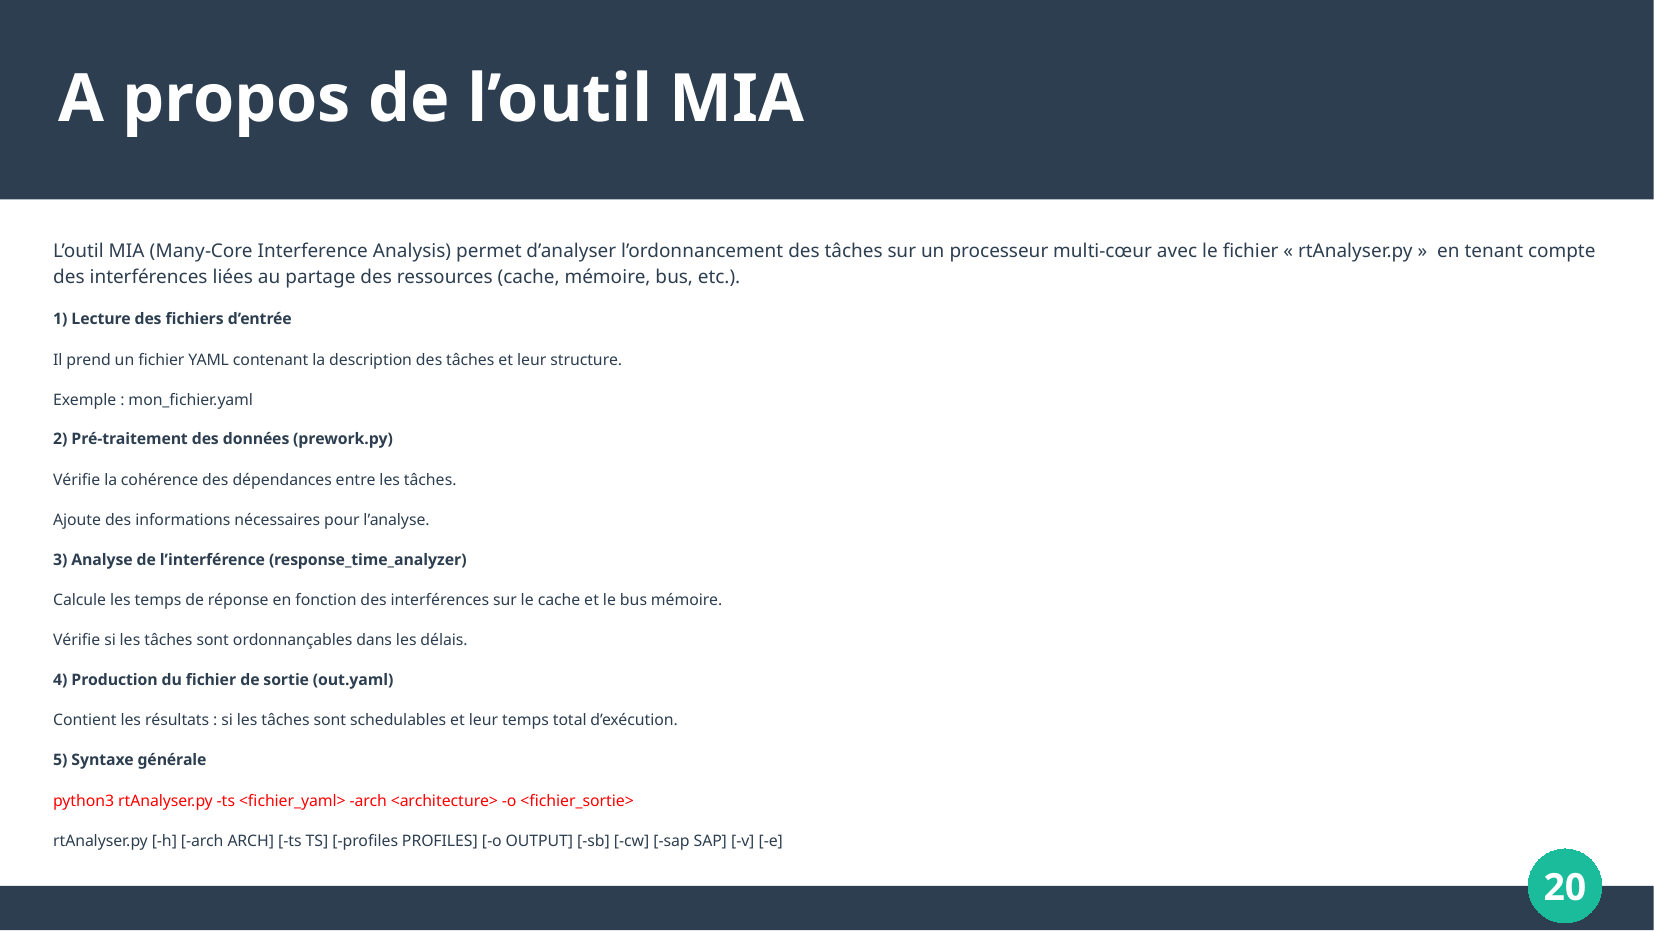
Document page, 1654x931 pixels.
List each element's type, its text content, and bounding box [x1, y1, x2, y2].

list L’outil MIA (Many-Core Interference Analysis) permet d’analyser l’ordonnancement des tâches sur un processeur multi-cœur avec le fichier « rtAnalyser.py » en tenant compte des interférences liées au partage des ressources (cache, mémoire, bus, etc.). 1) Lecture des fichiers d’entrée Il prend un fichier YAML contenant la description des tâches et leur structure. Exemple : mon_fichier.yaml 2) Pré-traitement des données (prework.py) Vérifie la cohérence des dépendances entre les tâches. Ajoute des informations nécessaires pour l’analyse. 3) Analyse de l’interférence (response_time_analyzer) Calcule les temps de réponse en fonction des interférences sur le cache et le bus mémoire. Vérifie si les tâches sont ordonnançables dans les délais. 4) Production du fichier de sortie (out.yaml) Contient les résultats : si les tâches sont schedulables et leur temps total d’exécution. 5) Syntaxe générale python3 rtAnalyser.py -ts <fichier_yaml> -arch <architecture> -o <fichier_sortie> rtAnalyser.py [-h] [-arch ARCH] [-ts TS] [-profiles PROFILES] [-o OUTPUT] [-sb] [-cw] [-sap SAP] [-v] [-e] [53, 237, 1607, 858]
title A propos de l’outil MIA [59, 37, 1595, 155]
